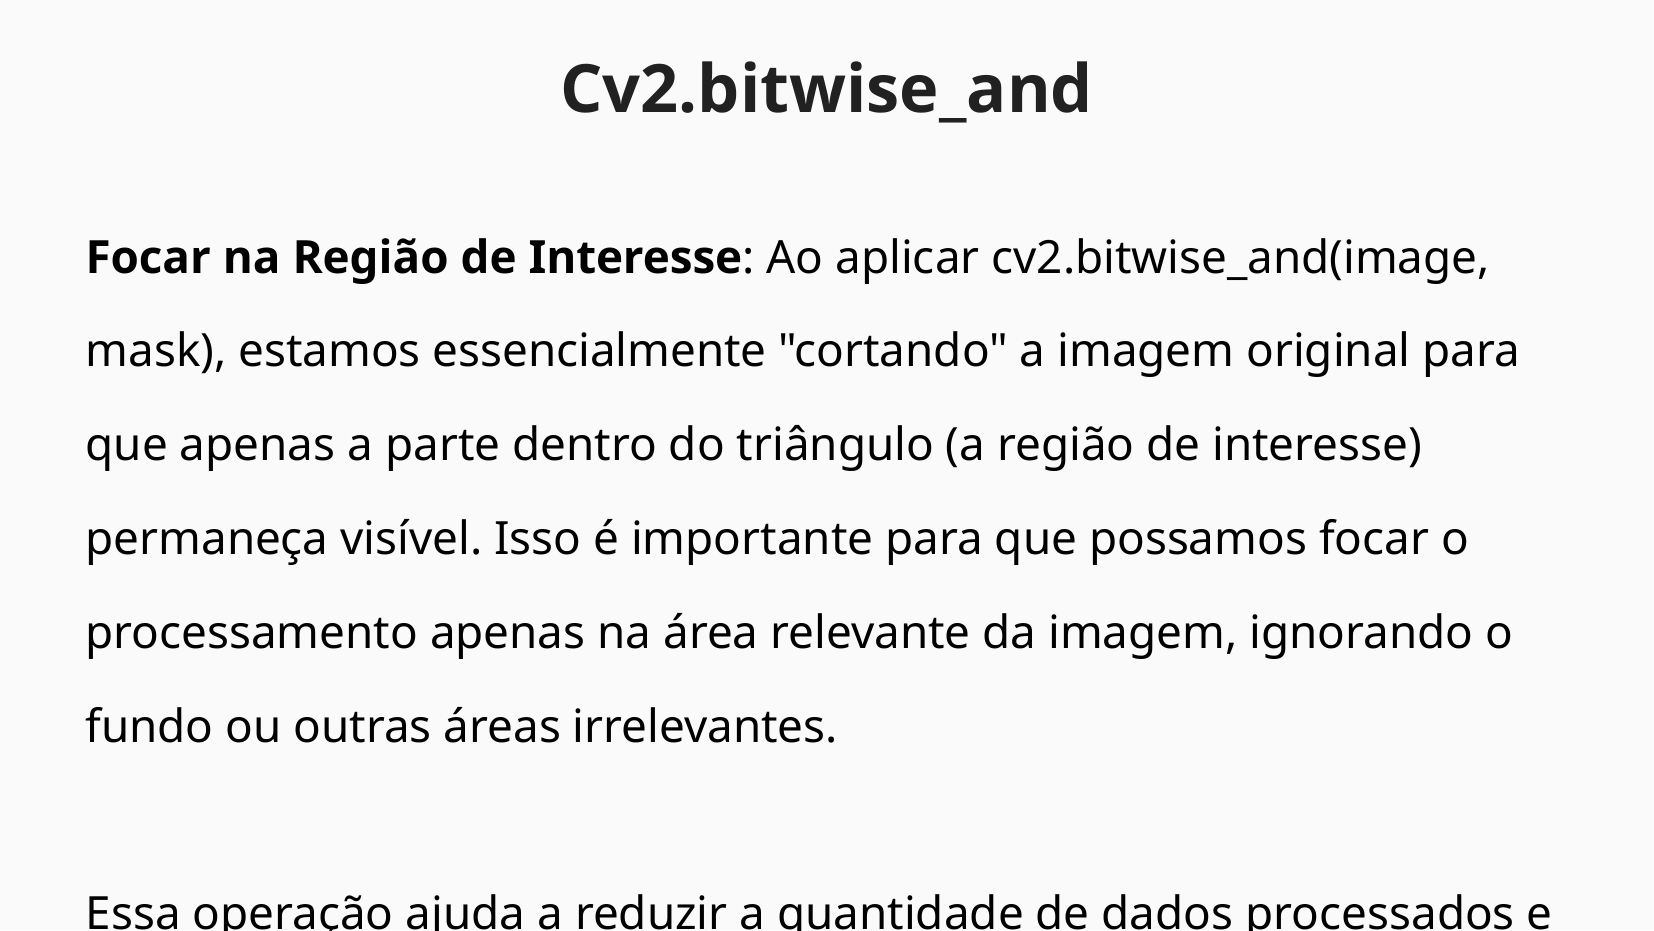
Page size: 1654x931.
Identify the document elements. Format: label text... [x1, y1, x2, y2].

text_box Focar na Região de Interesse: Ao aplicar cv2.bitwise_and(image, mask), estamos essencialmente "cortando" a imagem original para que apenas a parte dentro do triângulo (a região de interesse) permaneça visível. Isso é importante para que possamos focar o processamento apenas na área relevante da imagem, ignorando o fundo ou outras áreas irrelevantes. Essa operação ajuda a reduzir a quantidade de dados processados e torna a detecção de faixas mais eficiente, evitando falsas detecções em áreas da imagem que não são relevantes para o objetivo de identificar as faixas da estrada. [85, 192, 1574, 880]
title Cv2.bitwise_and [82, 41, 1571, 210]
